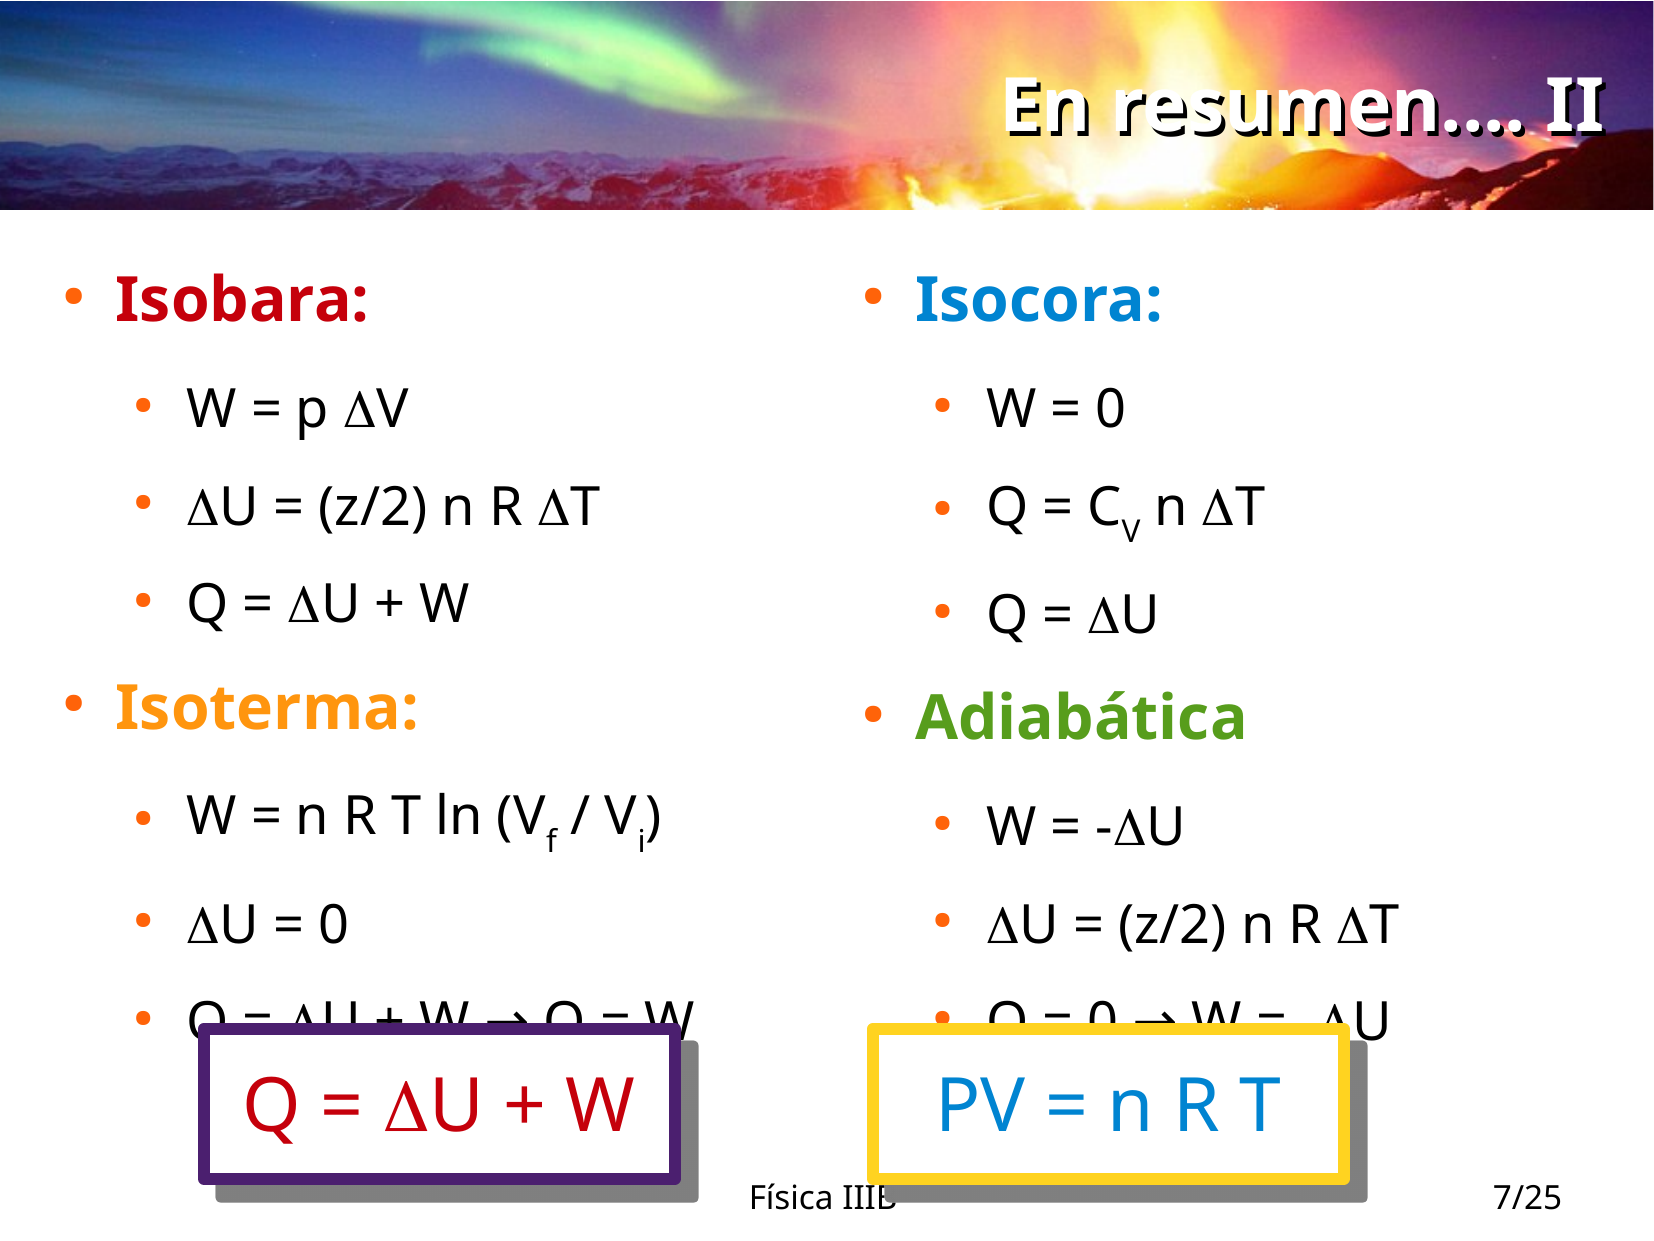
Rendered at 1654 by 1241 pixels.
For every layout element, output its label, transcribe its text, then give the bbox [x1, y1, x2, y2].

picture [0, 1, 1654, 210]
list Isobara: W = p DV DU = (z/2) n R DT Q = DU + W Isoterma: W = n R T ln (Vf / Vi) DU = 0 Q = DU + W → Q = W [45, 255, 807, 1156]
title En resumen.... II [45, 15, 1606, 191]
text_box PV = n R T [872, 1028, 1344, 1179]
list Isocora: W = 0 Q = CV n DT Q = DU Adiabática W = -DU DU = (z/2) n R DT Q = 0 → W = -DU [844, 255, 1606, 1156]
text_box Q = DU + W [203, 1028, 675, 1179]
